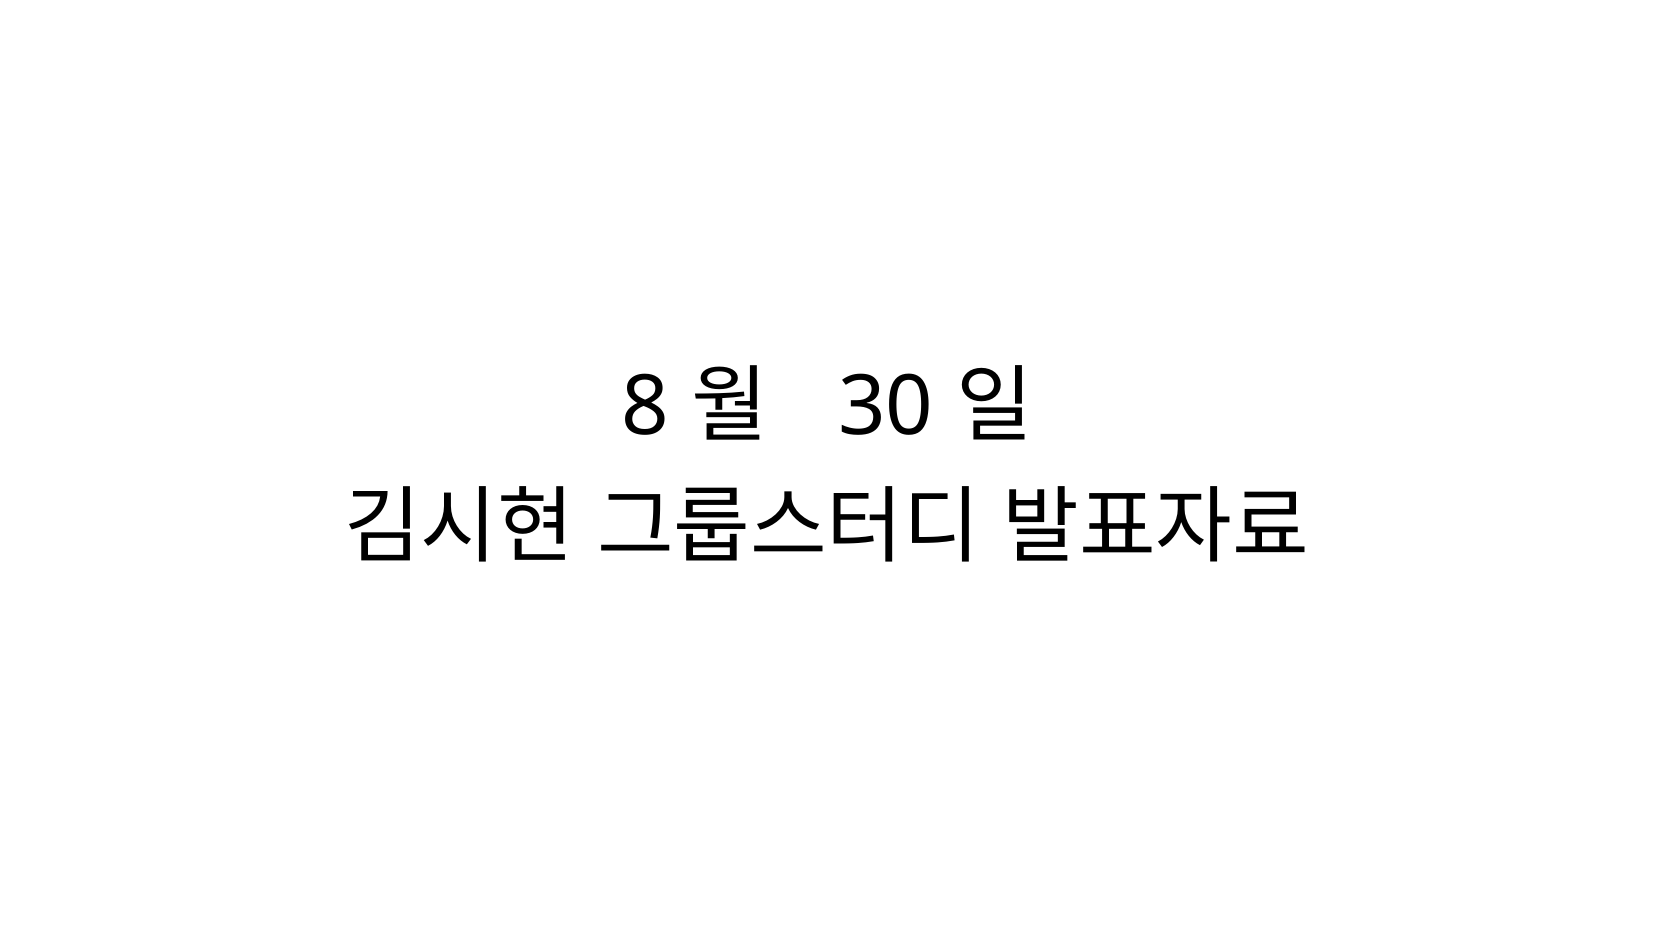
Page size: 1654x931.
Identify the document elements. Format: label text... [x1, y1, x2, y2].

text_box 8월 30일 김시현 그룹스터디 발표자료 [295, 330, 1359, 606]
